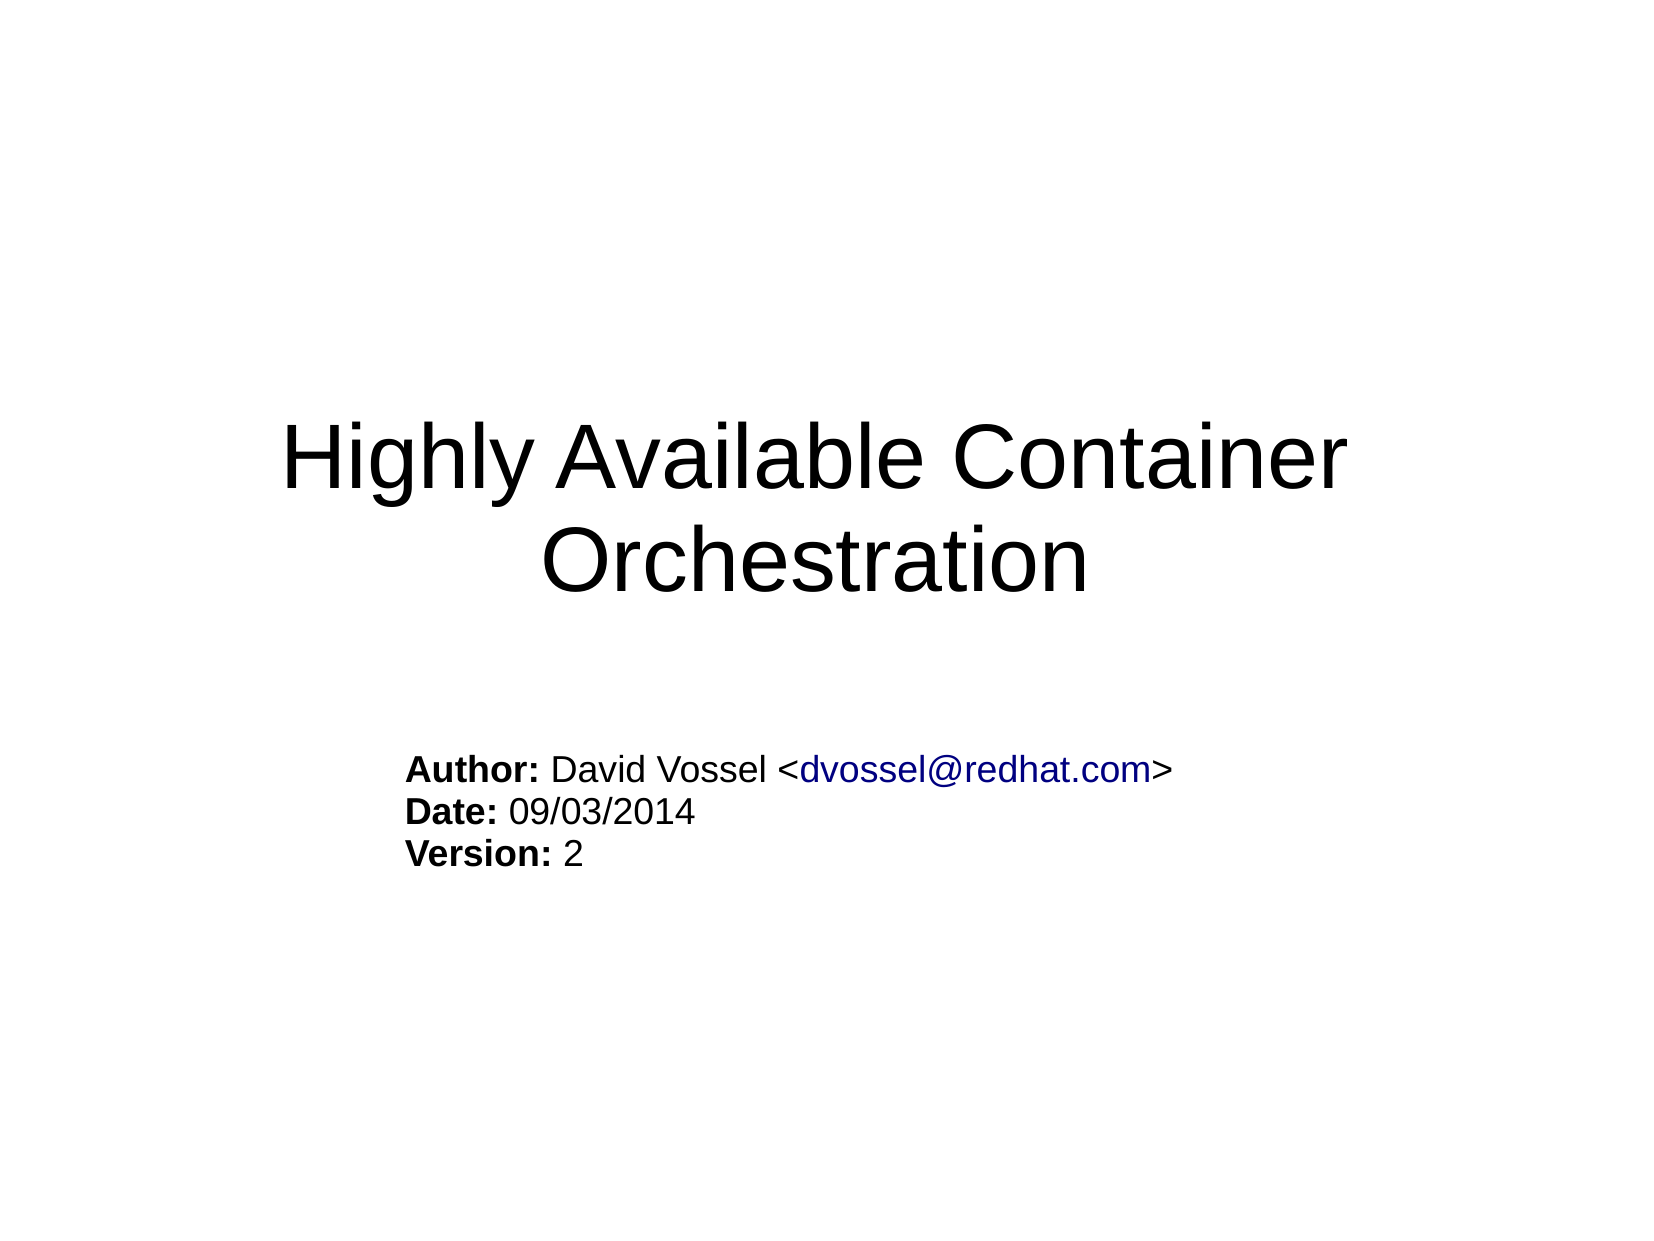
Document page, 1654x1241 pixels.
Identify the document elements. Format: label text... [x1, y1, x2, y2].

text_box Author: David Vossel <dvossel@redhat.com> Date: 09/03/2014 Version: 2 [390, 699, 1201, 882]
title Highly Available Container Orchestration [71, 405, 1561, 613]
